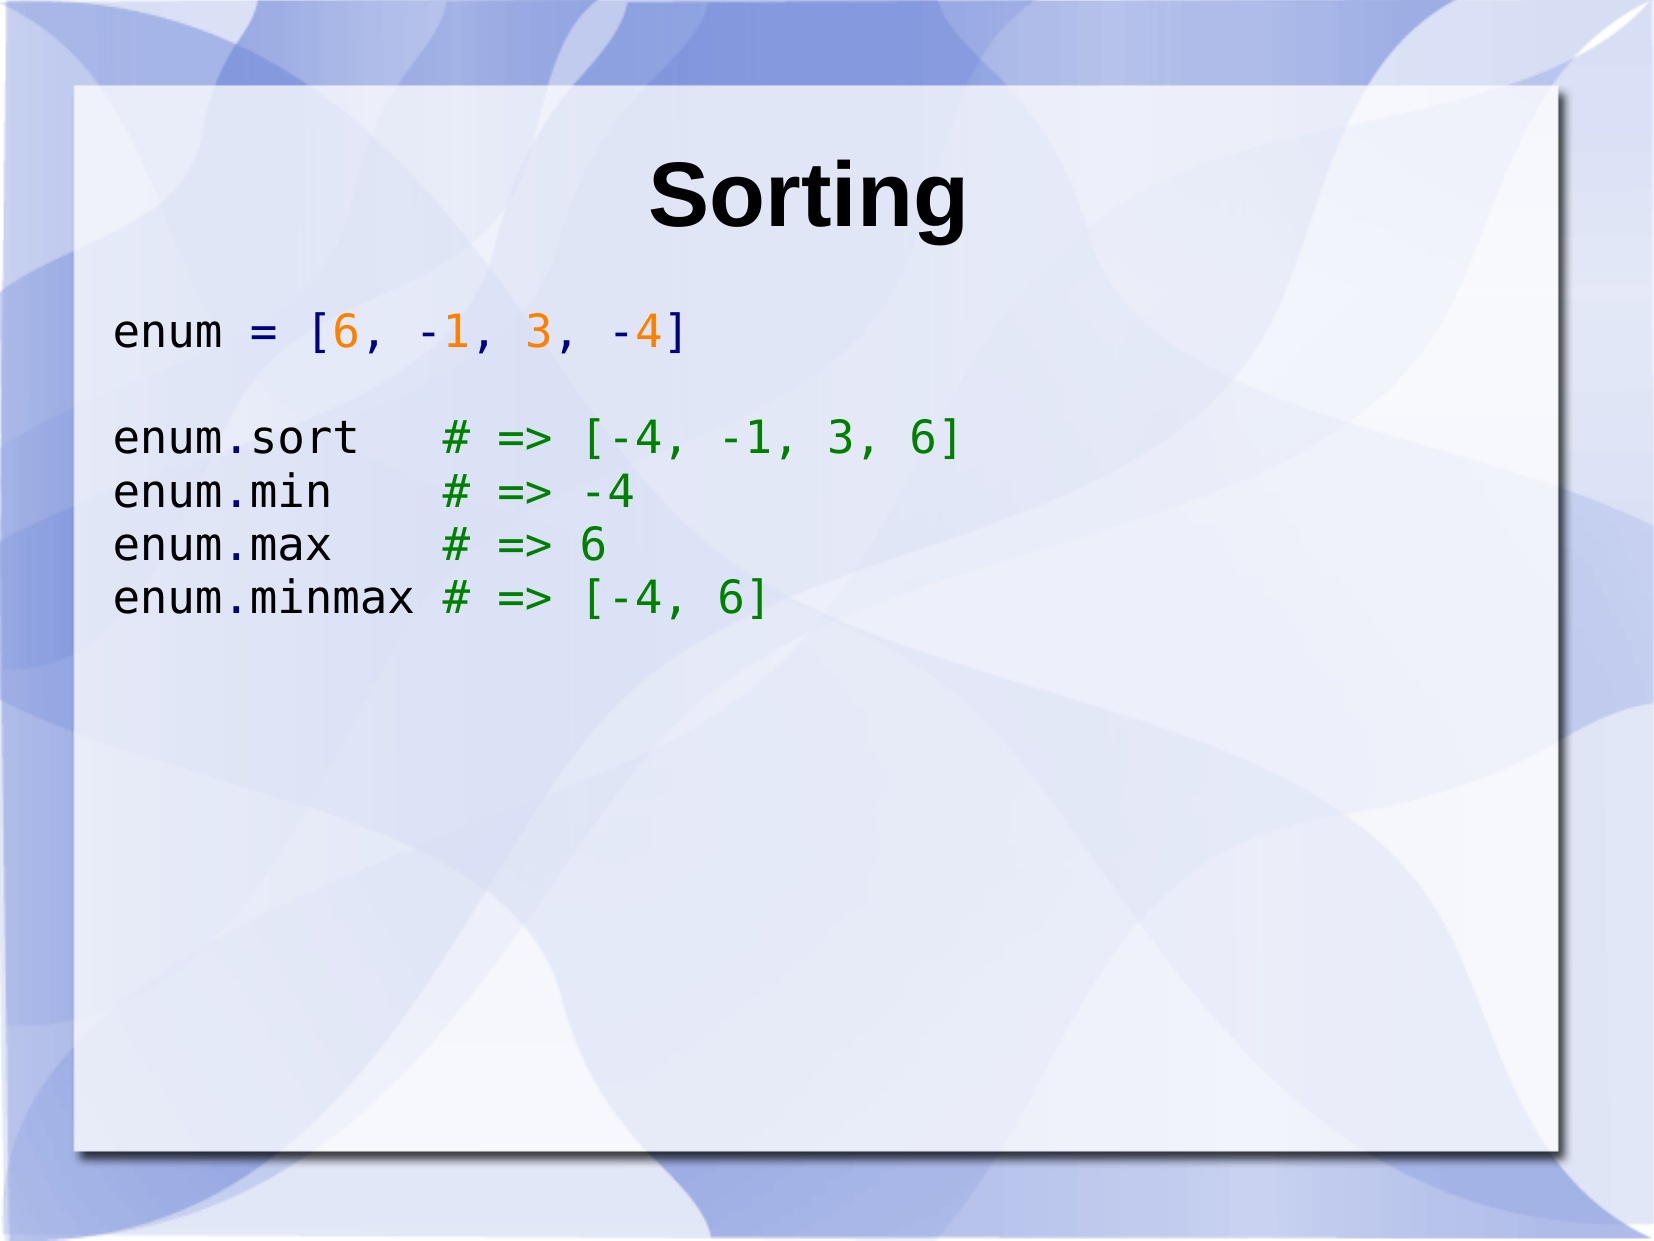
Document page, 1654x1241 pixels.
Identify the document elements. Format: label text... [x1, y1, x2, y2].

text_box enum = [6, -1, 3, -4] enum.sort # => [-4, -1, 3, 6] enum.min # => -4 enum.max # => 6 enum.minmax # => [-4, 6] [112, 304, 1501, 640]
title Sorting [82, 90, 1536, 298]
picture [0, 0, 1654, 1241]
